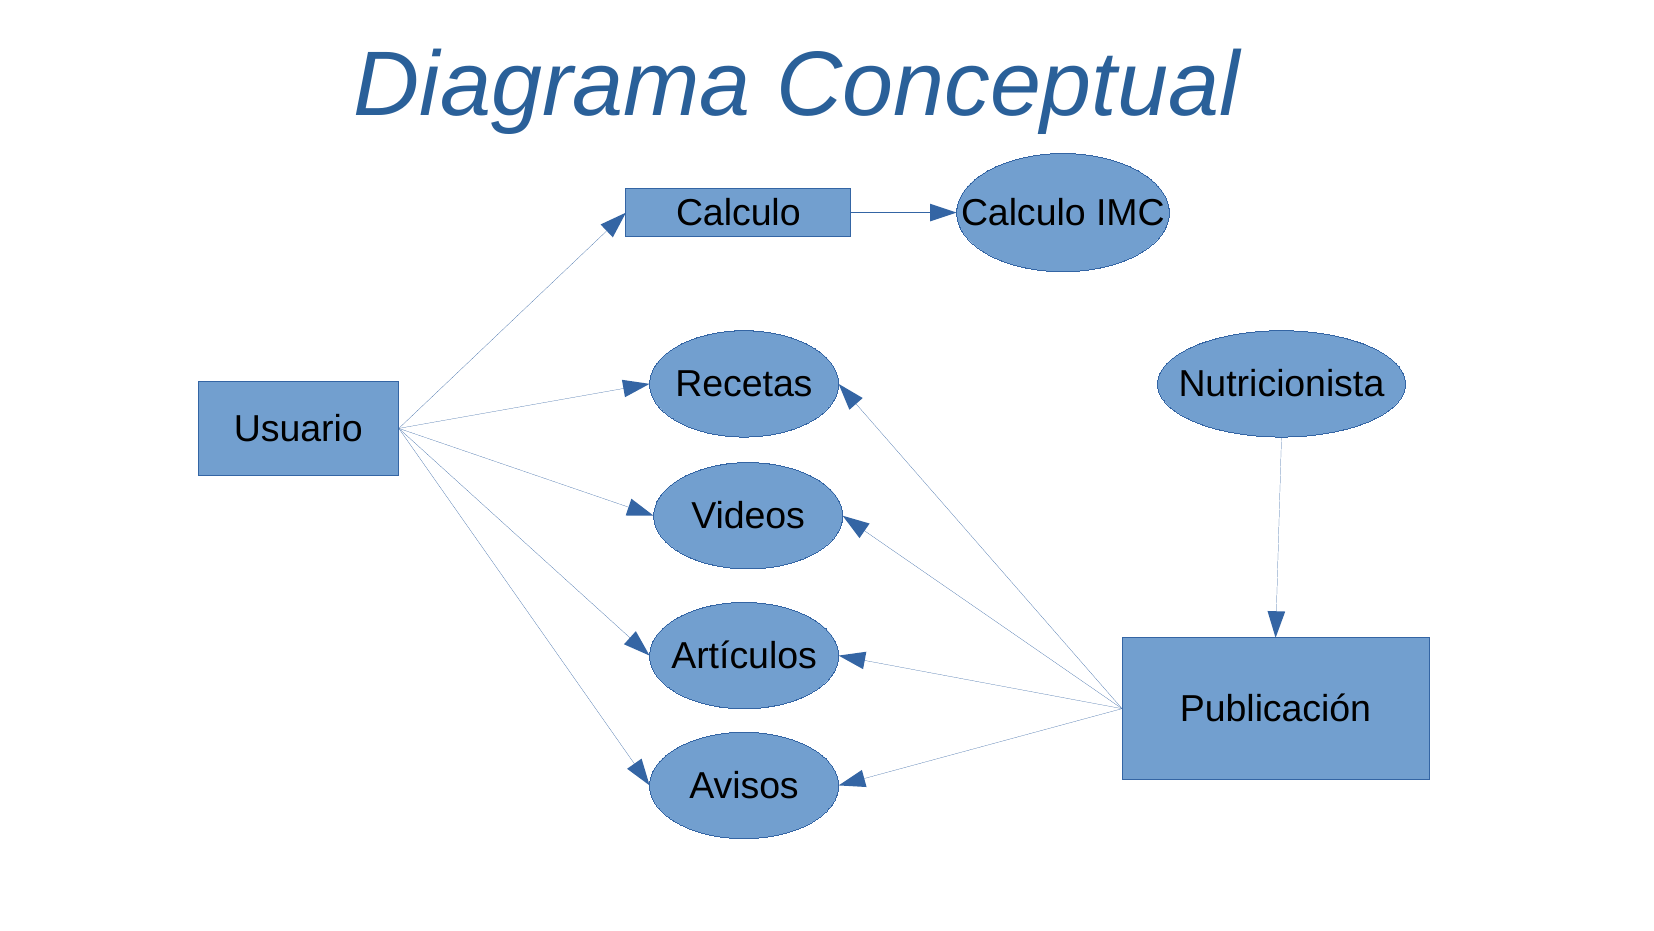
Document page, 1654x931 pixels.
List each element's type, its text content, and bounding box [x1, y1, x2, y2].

text_box Publicación [1122, 637, 1430, 780]
text_box Usuario [198, 381, 399, 476]
text_box Videos [653, 462, 843, 569]
text_box Calculo IMC [956, 153, 1170, 272]
text_box Nutricionista [1157, 330, 1406, 438]
text_box Recetas [649, 330, 839, 438]
text_box Artículos [649, 602, 839, 709]
text_box Calculo [625, 188, 851, 237]
title Diagrama Conceptual [82, 32, 1512, 135]
text_box Avisos [649, 732, 839, 839]
